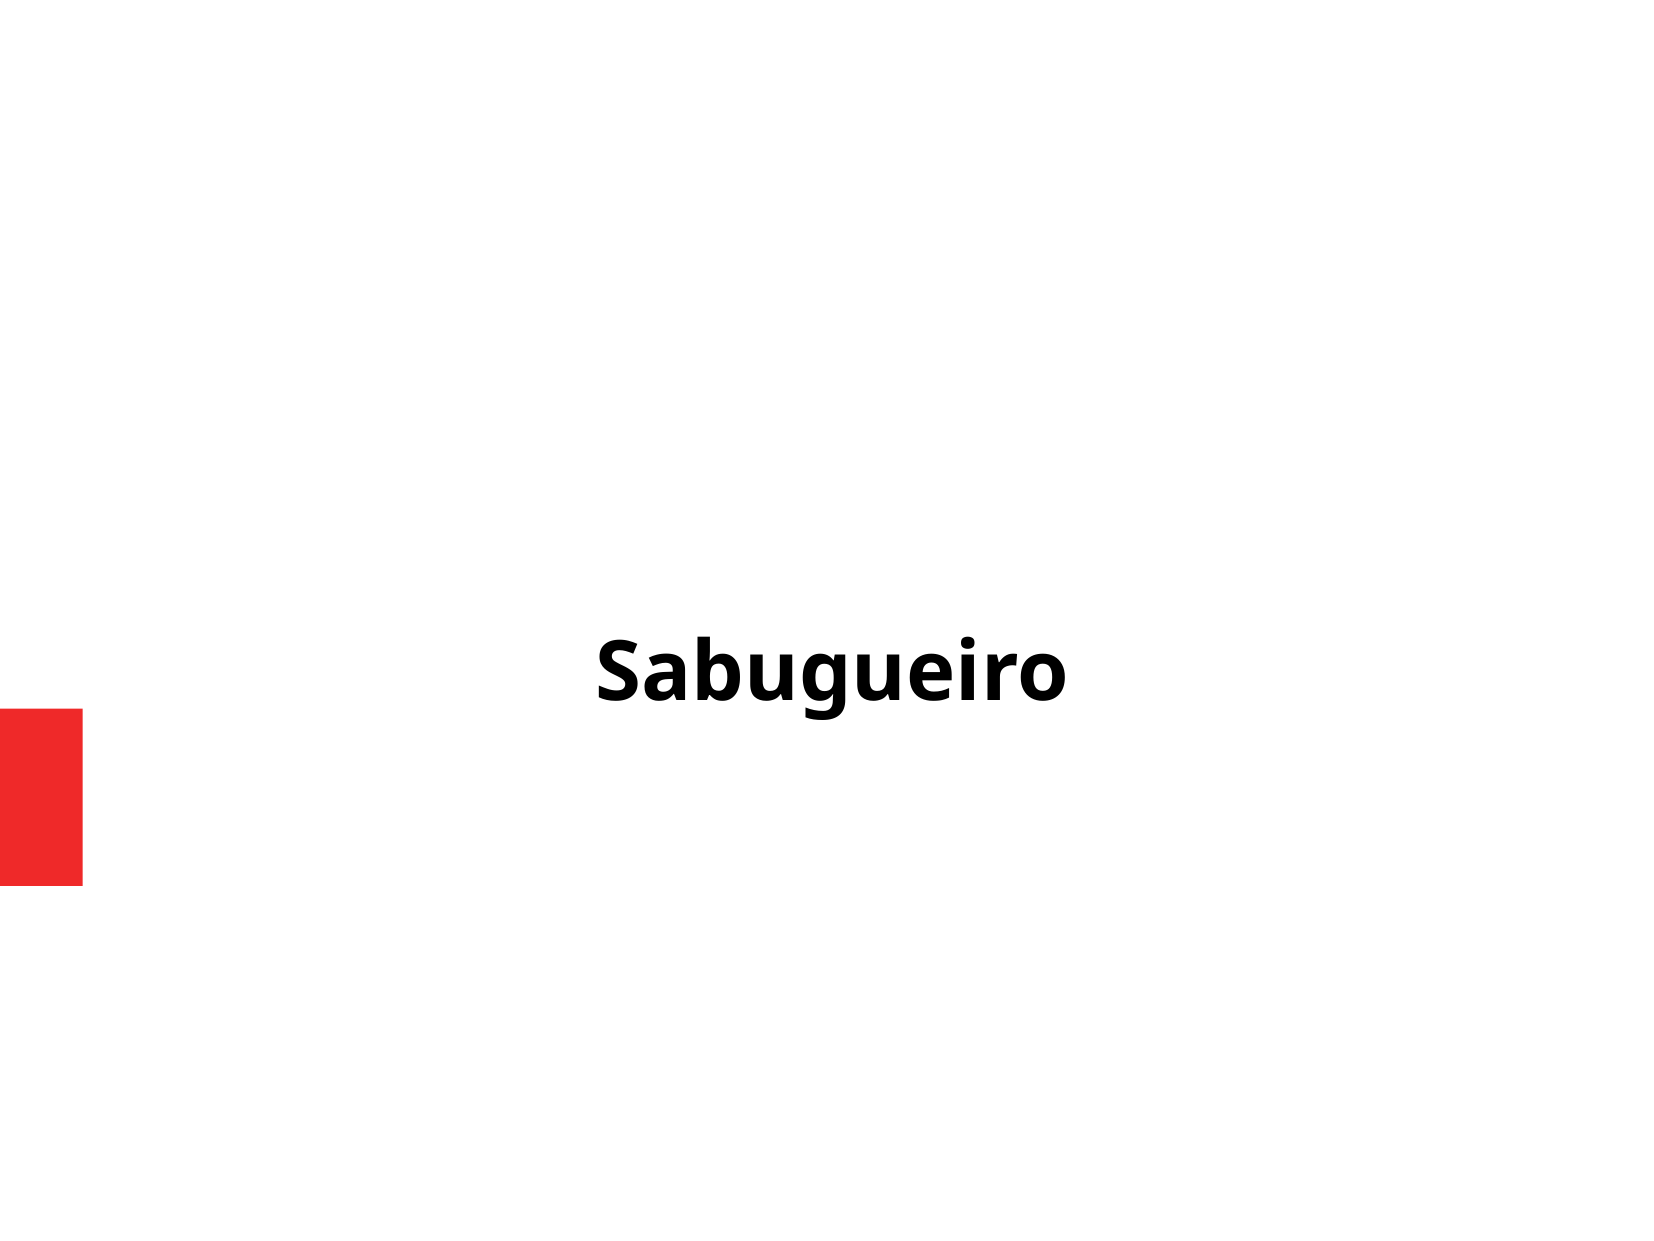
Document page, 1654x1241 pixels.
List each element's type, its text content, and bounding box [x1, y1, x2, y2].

subtitle Sabugueiro [129, 74, 1536, 1170]
